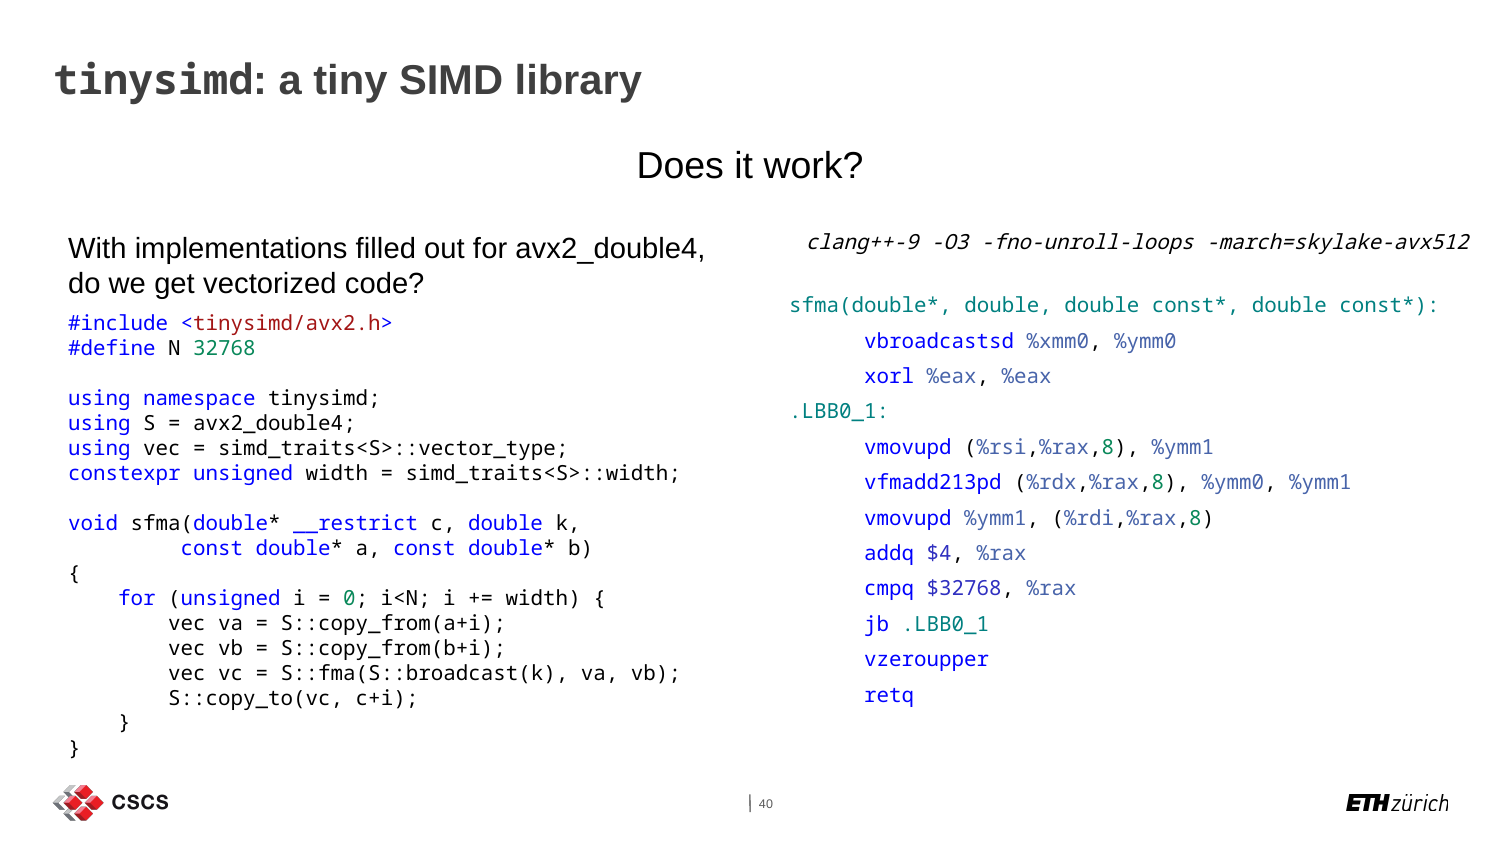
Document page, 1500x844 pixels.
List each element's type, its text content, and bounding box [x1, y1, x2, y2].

picture [43, 775, 177, 830]
title tinysimd: a tiny SIMD library [53, 5, 1447, 112]
text_box clang++-9 -O3 -fno-unroll-loops -march=skylake-avx512 sfma(double*, double, double const*, double const*): vbroadcastsd %xmm0, %ymm0 xorl %eax, %eax .LBB0_1: vmovupd (%rsi,%rax,8), %ymm1 vfmadd213pd (%rdx,%rax,8), %ymm0, %ymm1 vmovupd %ymm1, (%rdi,%rax,8) addq $4, %rax cmpq $32768, %rax jb .LBB0_1 vzeroupper retq [774, 214, 1500, 767]
slide_number <number> [750, 794, 798, 813]
picture [1346, 794, 1448, 811]
text_box With implementations filled out for avx2_double4, do we get vectorized code? #include <tinysimd/avx2.h> #define N 32768 using namespace tinysimd; using S = avx2_double4; using vec = simd_traits<S>::vector_type; constexpr unsigned width = simd_traits<S>::width; void sfma(double* __restrict c, double k, const double* a, const double* b) { for (unsigned i = 0; i<N; i += width) { vec va = S::copy_from(a+i); vec vb = S::copy_from(b+i); vec vc = S::fma(S::broadcast(k), va, vb); S::copy_to(vc, c+i); } } [53, 214, 727, 767]
list Does it work? [53, 133, 1447, 767]
